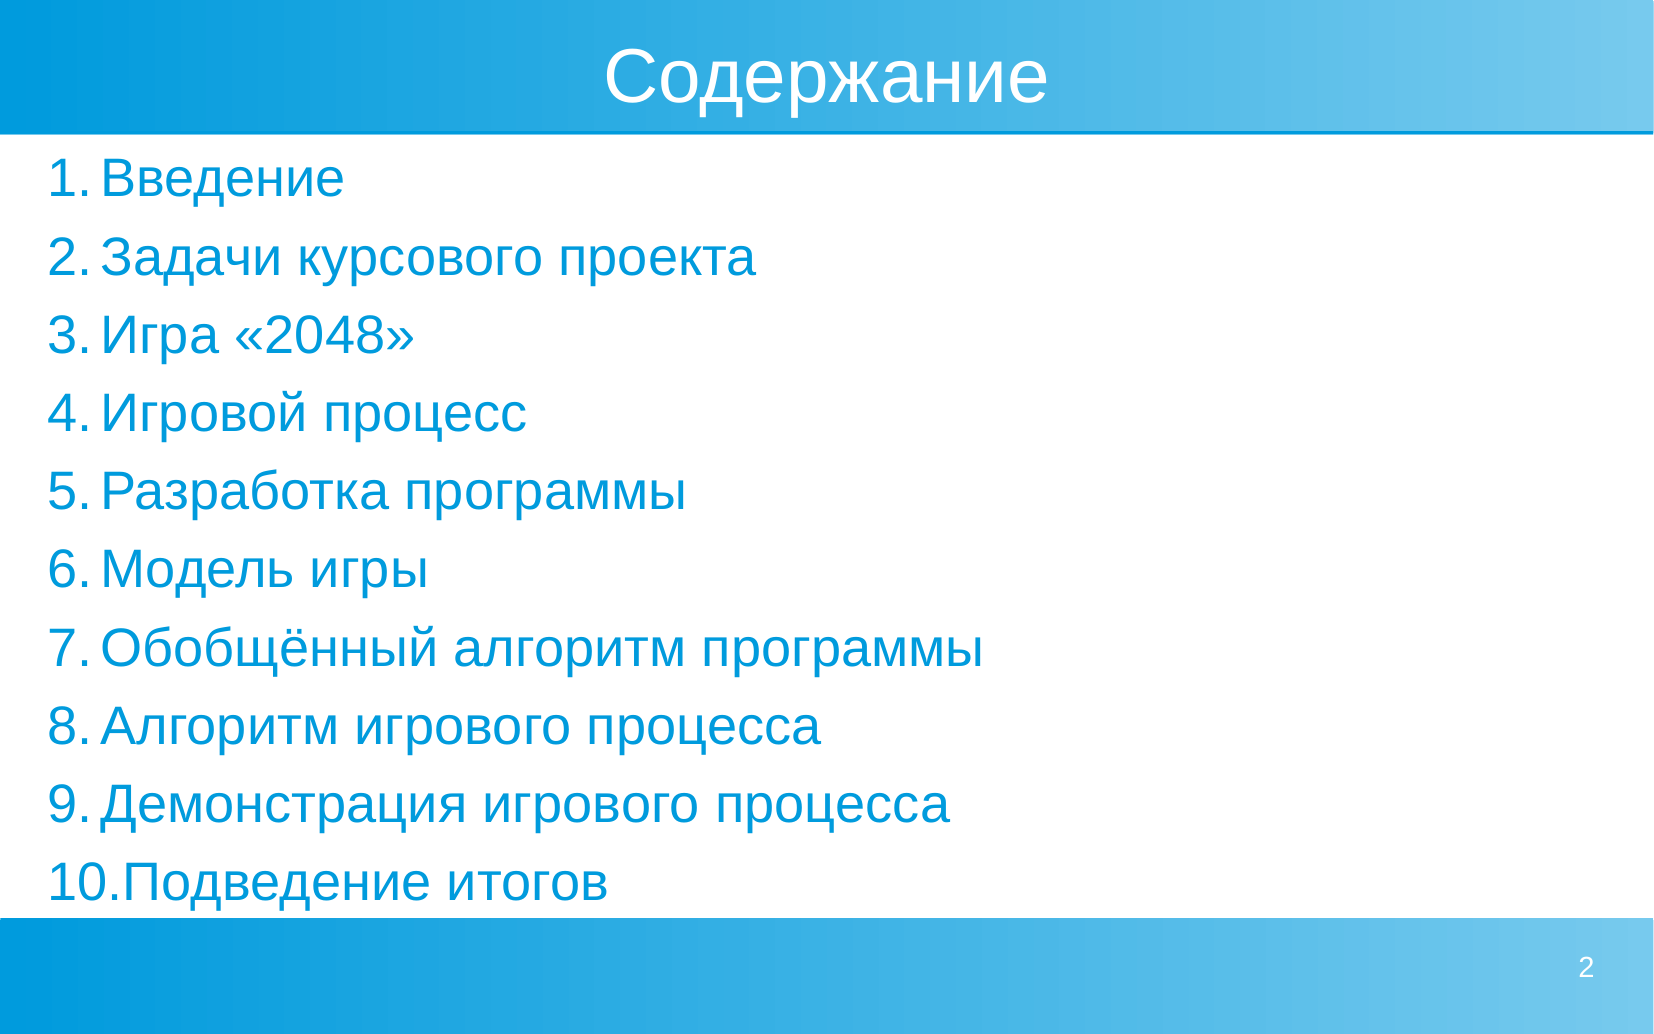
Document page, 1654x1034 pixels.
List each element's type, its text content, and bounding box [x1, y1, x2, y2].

title Содержание [59, 32, 1595, 120]
list Введение Задачи курсового проекта Игра «2048» Игровой процесс Разработка программы Модель игры Обобщённый алгоритм программы Алгоритм игрового процесса Демонстрация игрового процесса Подведение итогов [29, 147, 1625, 886]
